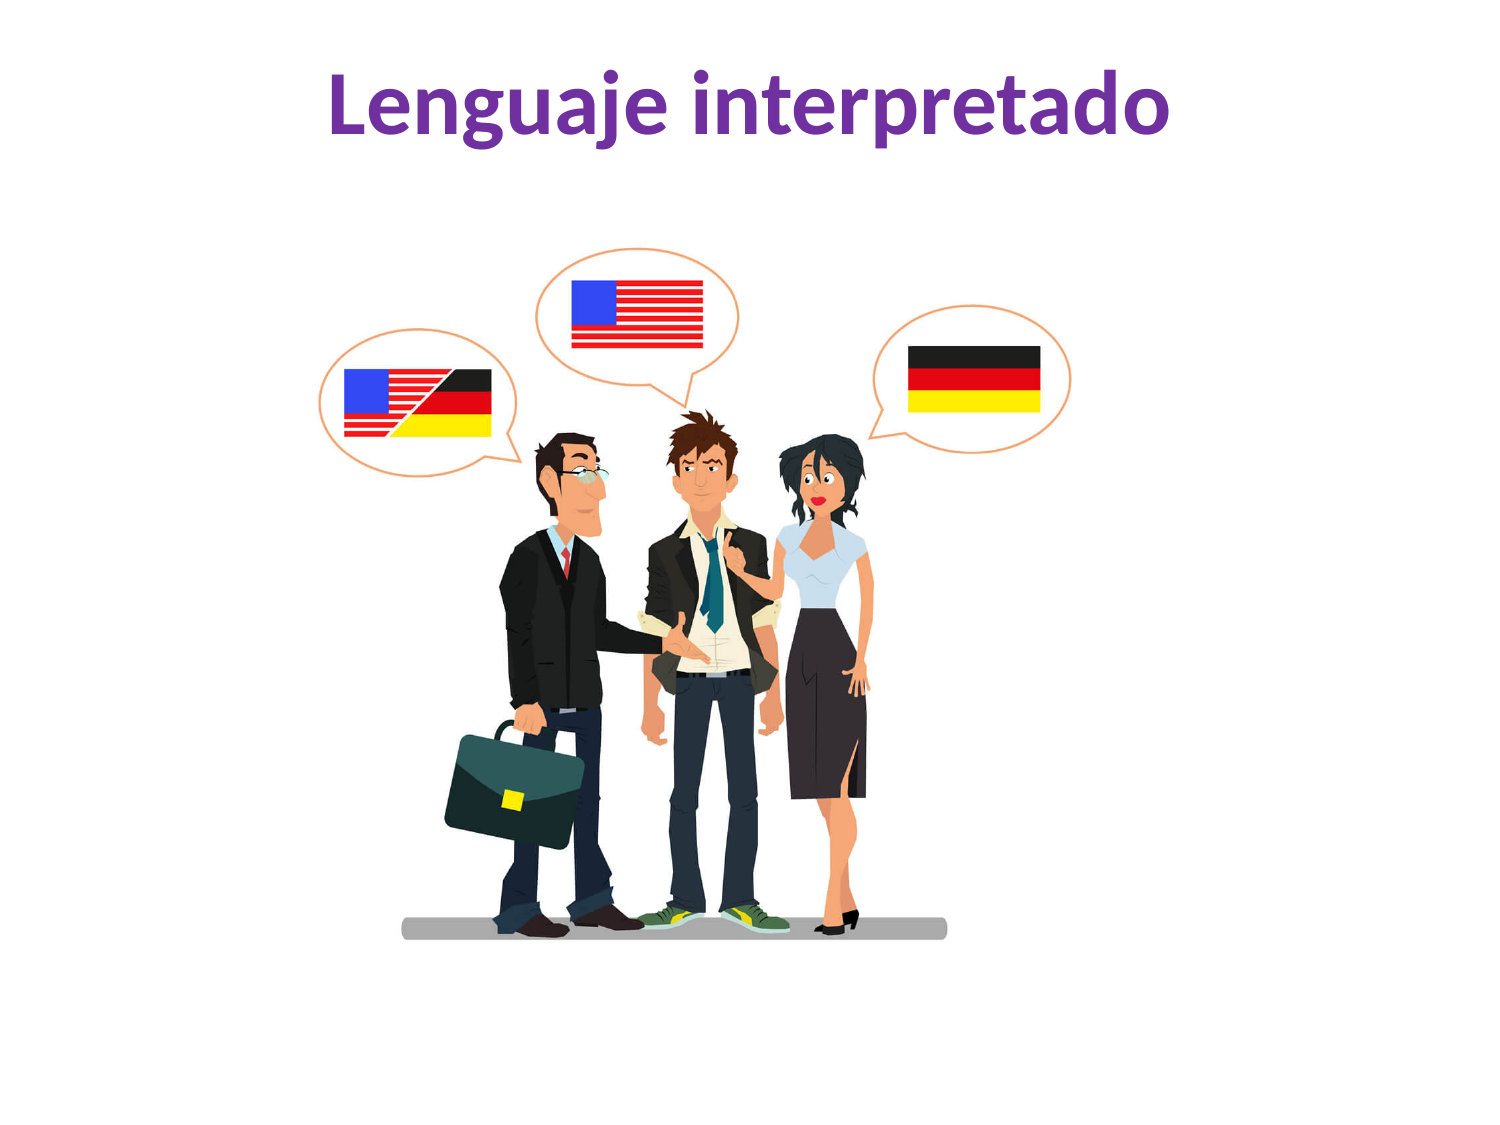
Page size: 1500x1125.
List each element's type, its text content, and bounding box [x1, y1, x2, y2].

title Lenguaje interpretado [75, 45, 1425, 150]
picture [301, 205, 1084, 952]
